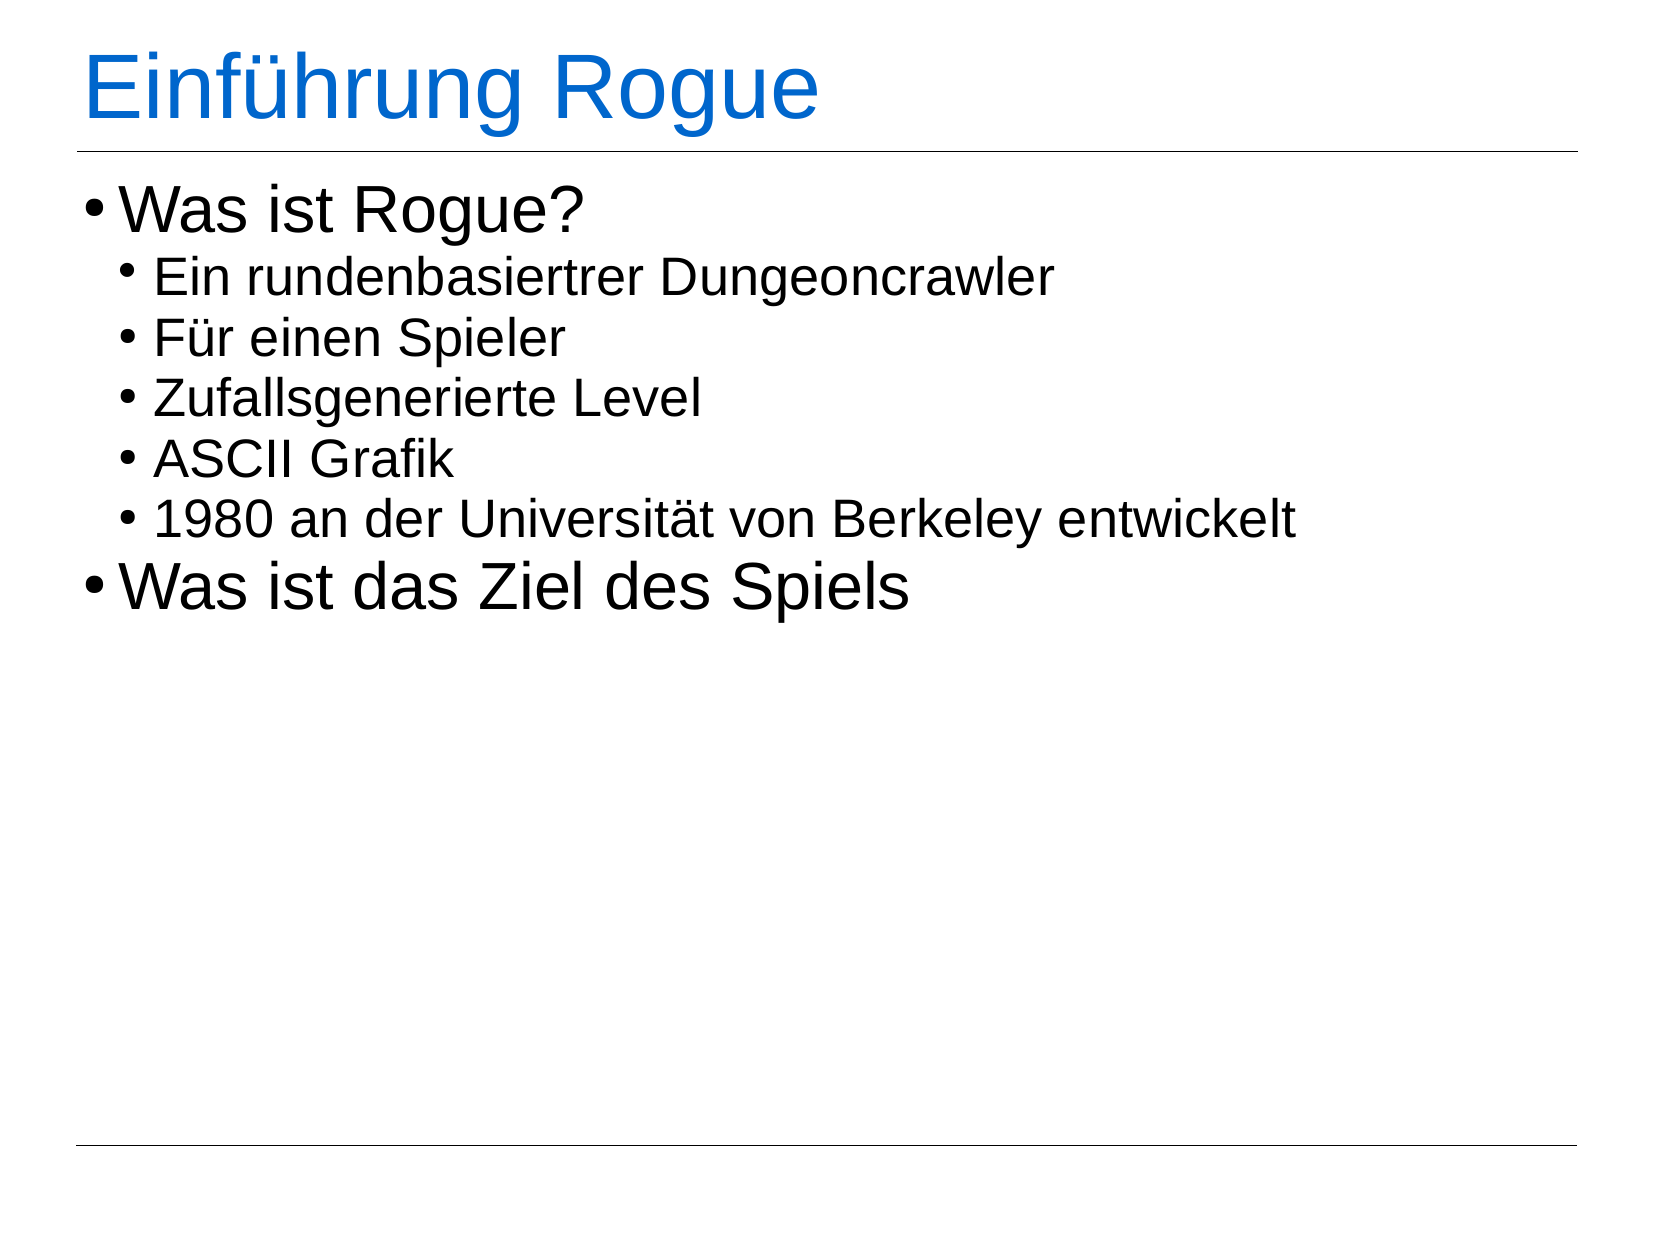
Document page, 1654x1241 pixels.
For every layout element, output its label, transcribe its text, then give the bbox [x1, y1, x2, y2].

title Einführung Rogue [82, 35, 1571, 142]
subtitle Was ist Rogue? Ein rundenbasiertrer Dungeoncrawler Für einen Spieler Zufallsgenerierte Level ASCII Grafik 1980 an der Universität von Berkeley entwickelt Was ist das Ziel des Spiels [82, 171, 1571, 1123]
